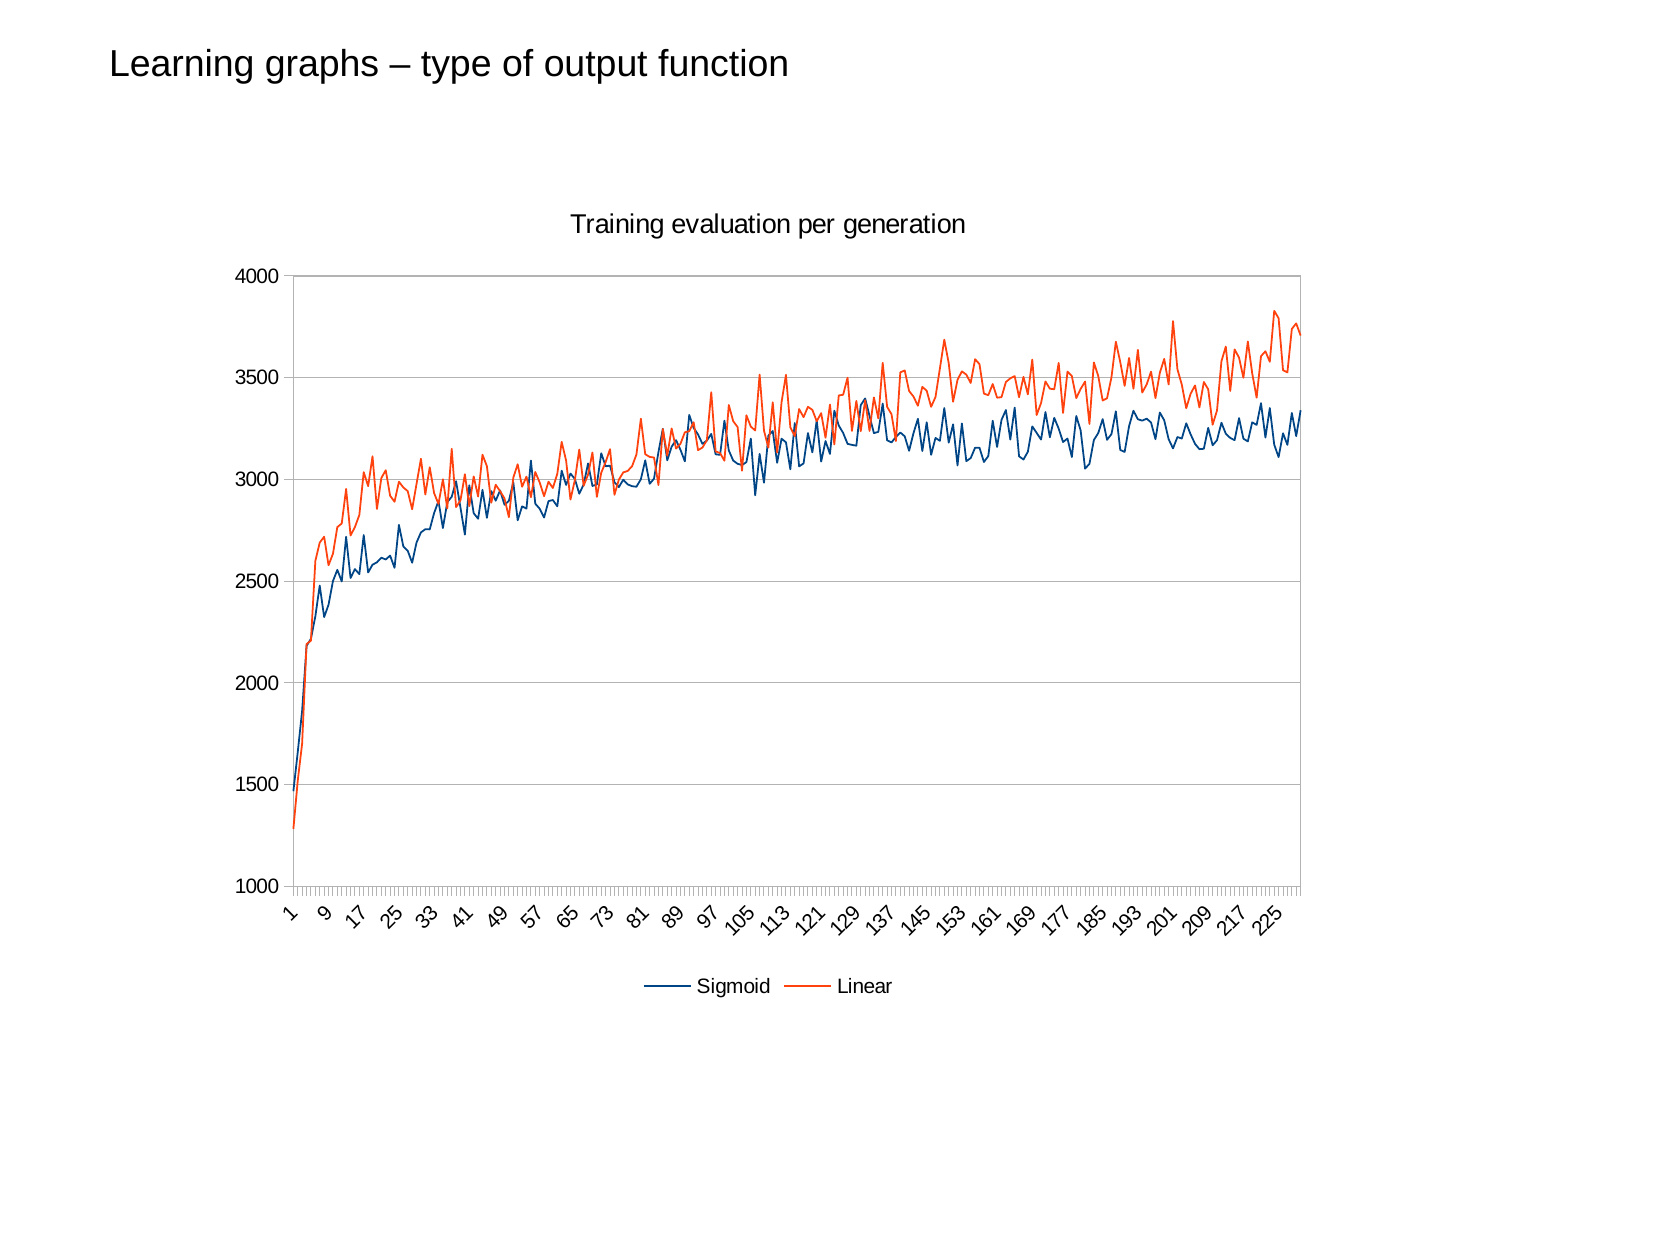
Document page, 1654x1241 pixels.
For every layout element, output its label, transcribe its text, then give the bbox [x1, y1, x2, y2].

chart [212, 177, 1323, 1004]
text_box Learning graphs – type of output function [94, 35, 886, 93]
